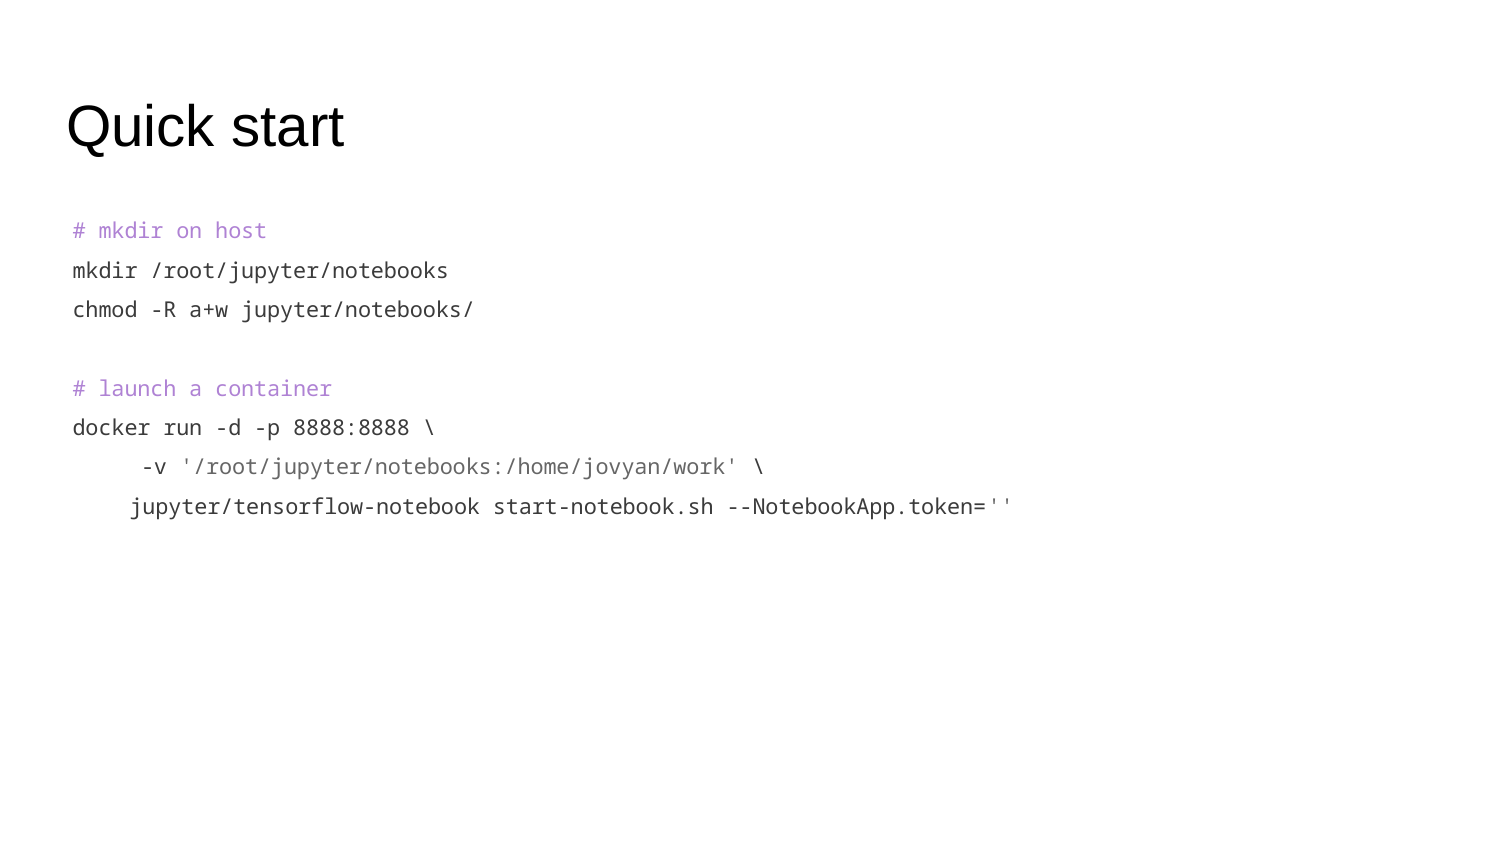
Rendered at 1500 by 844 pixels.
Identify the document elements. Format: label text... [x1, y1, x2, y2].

title Quick start [51, 72, 1449, 167]
list # mkdir on host mkdir /root/jupyter/notebooks chmod -R a+w jupyter/notebooks/ # launch a container docker run -d -p 8888:8888 \ -v '/root/jupyter/notebooks:/home/jovyan/work' \ jupyter/tensorflow-notebook start-notebook.sh --NotebookApp.token='' [51, 189, 1449, 750]
